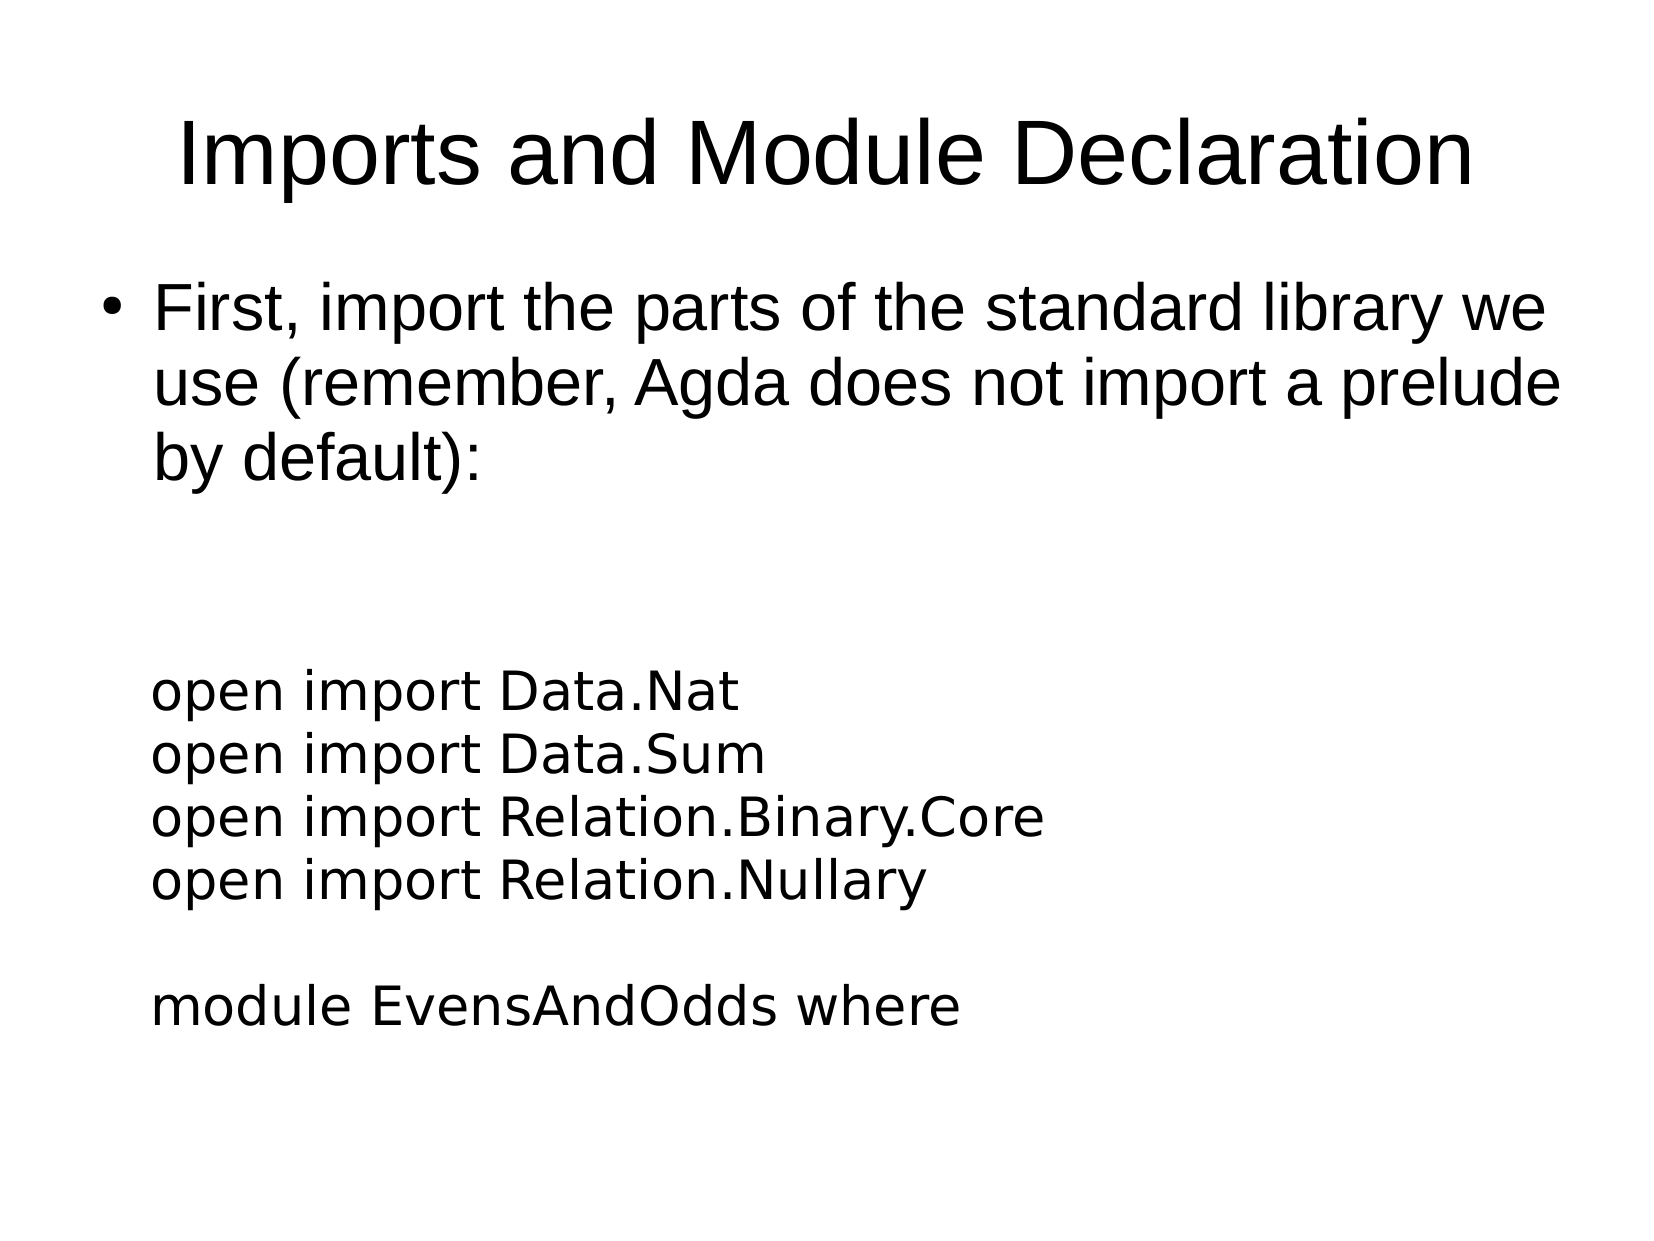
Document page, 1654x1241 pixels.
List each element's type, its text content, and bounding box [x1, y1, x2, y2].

title Imports and Module Declaration [82, 49, 1571, 257]
list First, import the parts of the standard library we use (remember, Agda does not import a prelude by default): [82, 270, 1571, 610]
list open import Data.Nat open import Data.Sum open import Relation.Binary.Core open import Relation.Nullary module EvensAndOdds where [150, 660, 1567, 1102]
